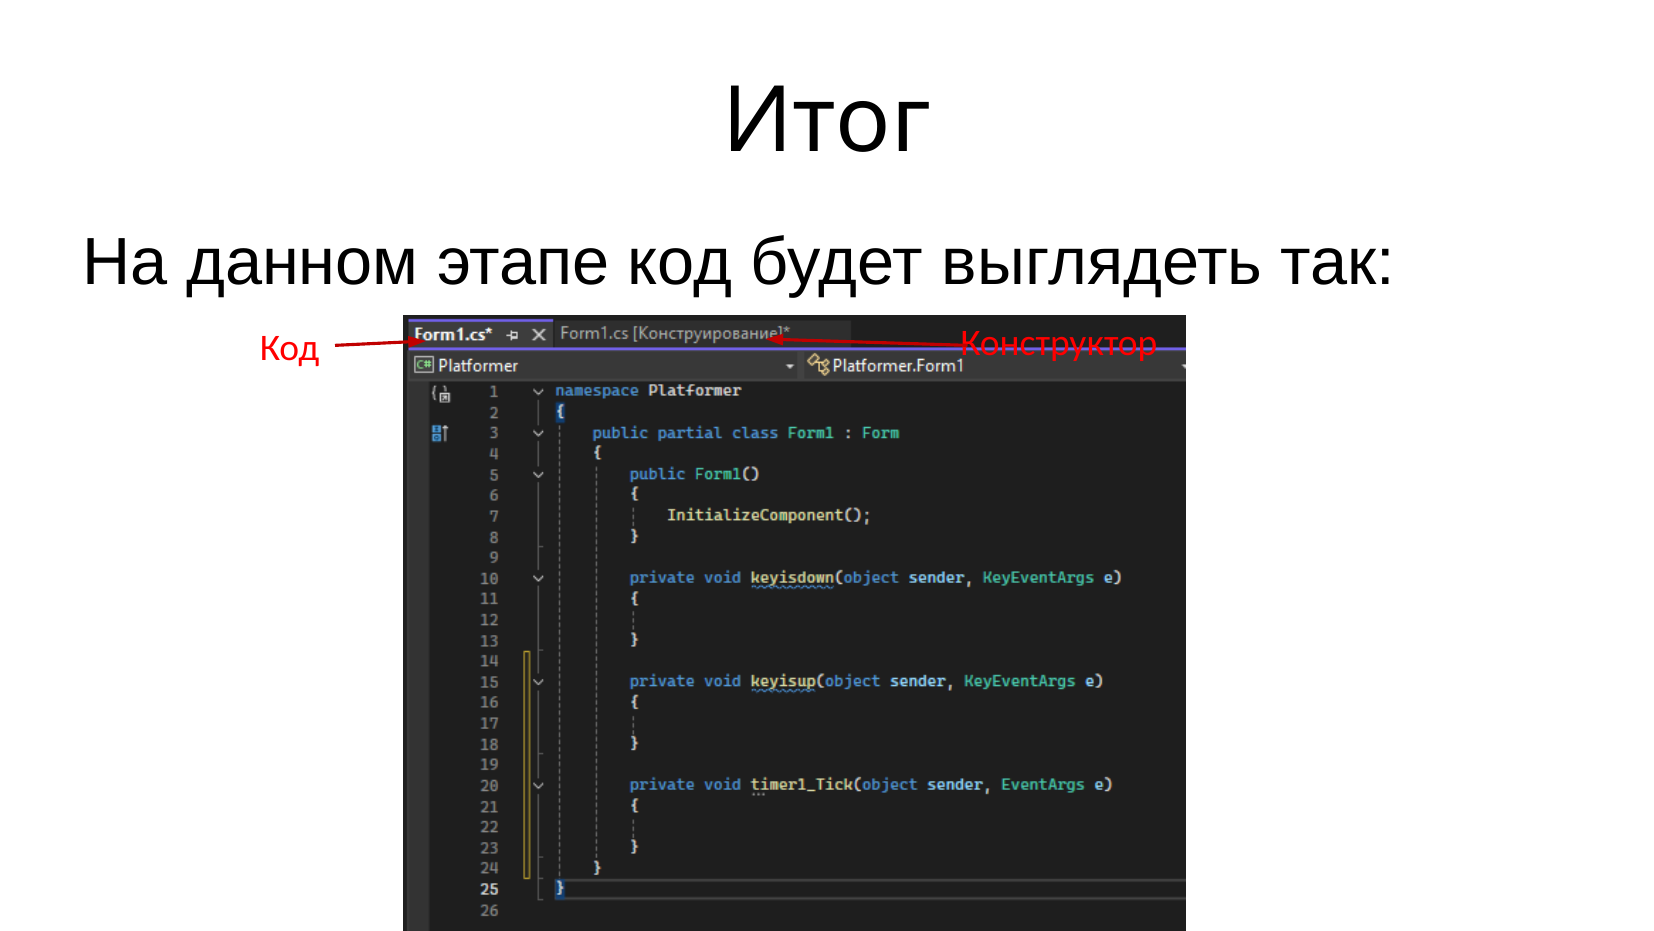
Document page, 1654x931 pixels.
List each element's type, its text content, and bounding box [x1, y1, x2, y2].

picture [403, 315, 1186, 931]
list На данном этапе код будет выглядеть так: [82, 217, 1571, 758]
text_box Конструктор [945, 310, 1176, 372]
title Итог [82, 37, 1571, 193]
text_box Код [244, 315, 336, 376]
